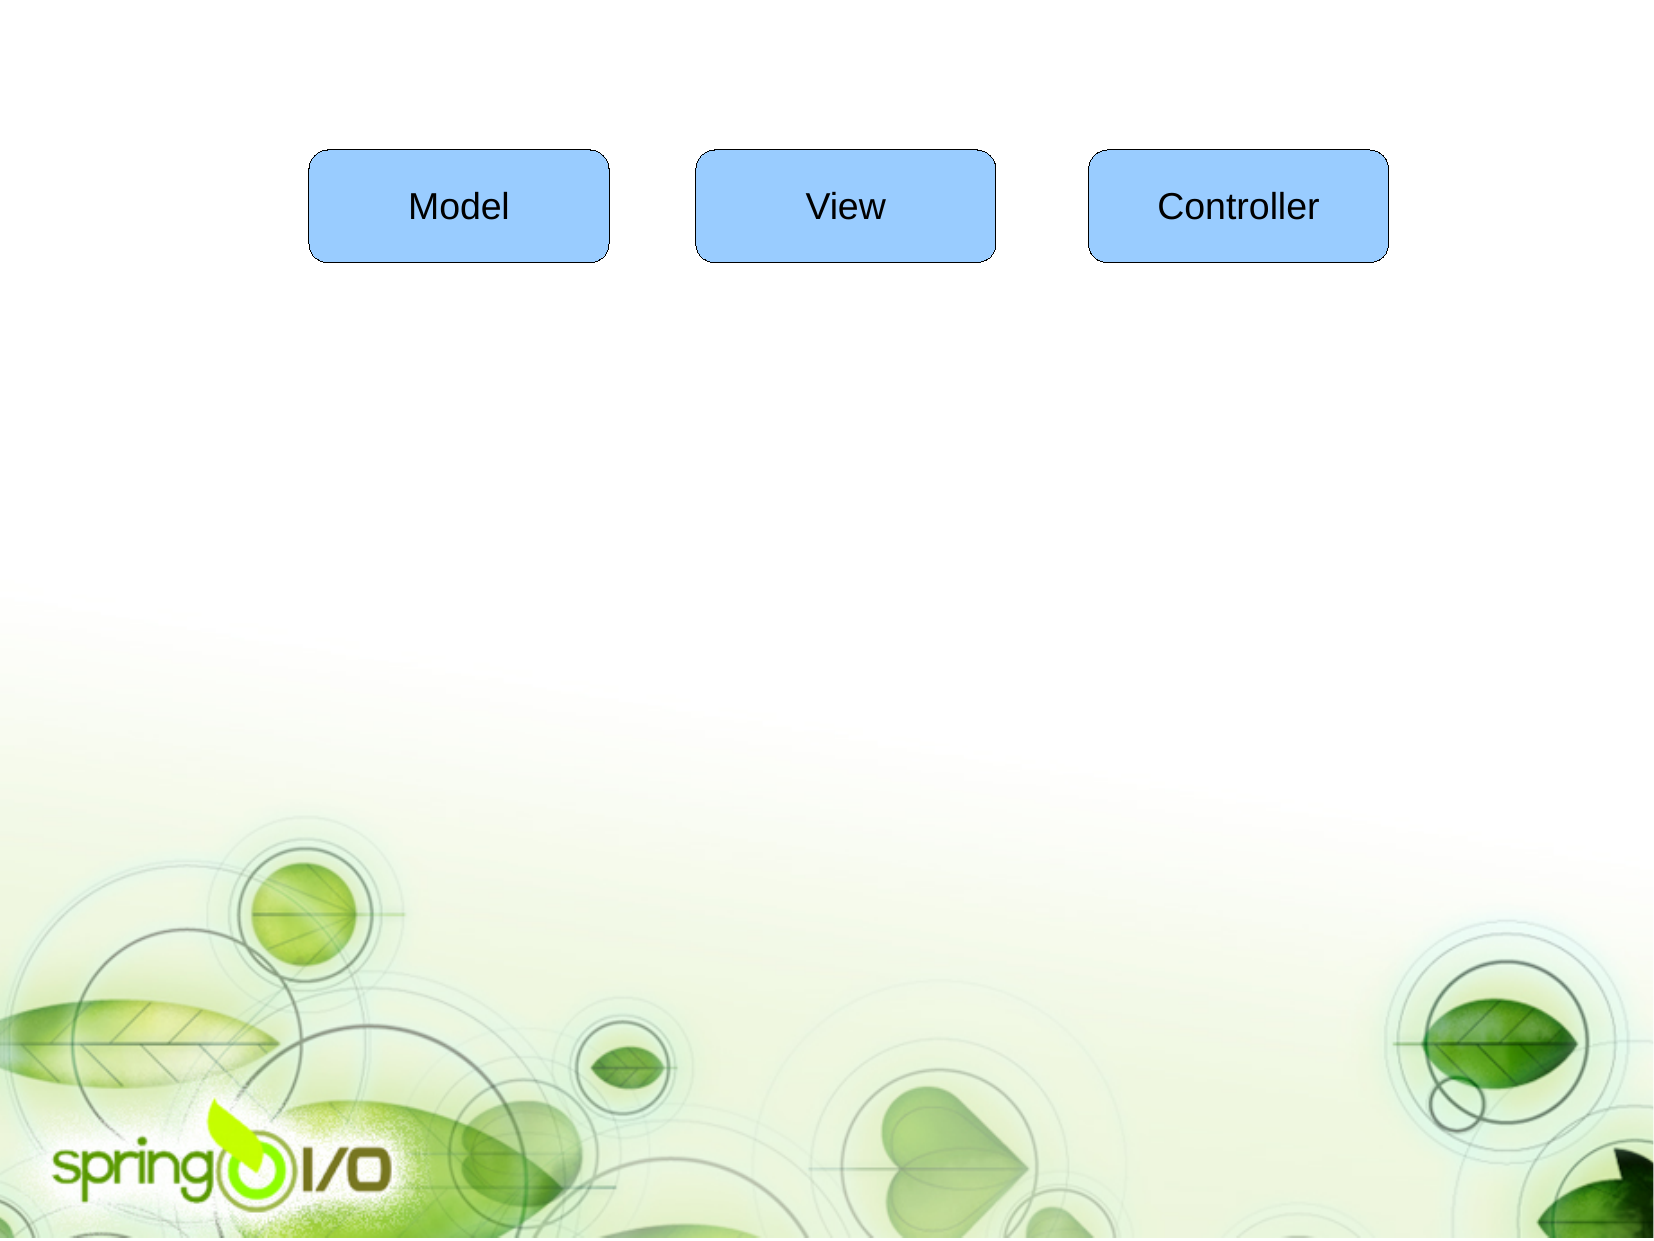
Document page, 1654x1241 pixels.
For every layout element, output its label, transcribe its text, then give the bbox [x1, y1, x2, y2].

text_box Model [308, 149, 610, 263]
text_box View [695, 149, 996, 263]
picture [0, 0, 1654, 1238]
text_box Controller [1088, 149, 1389, 263]
